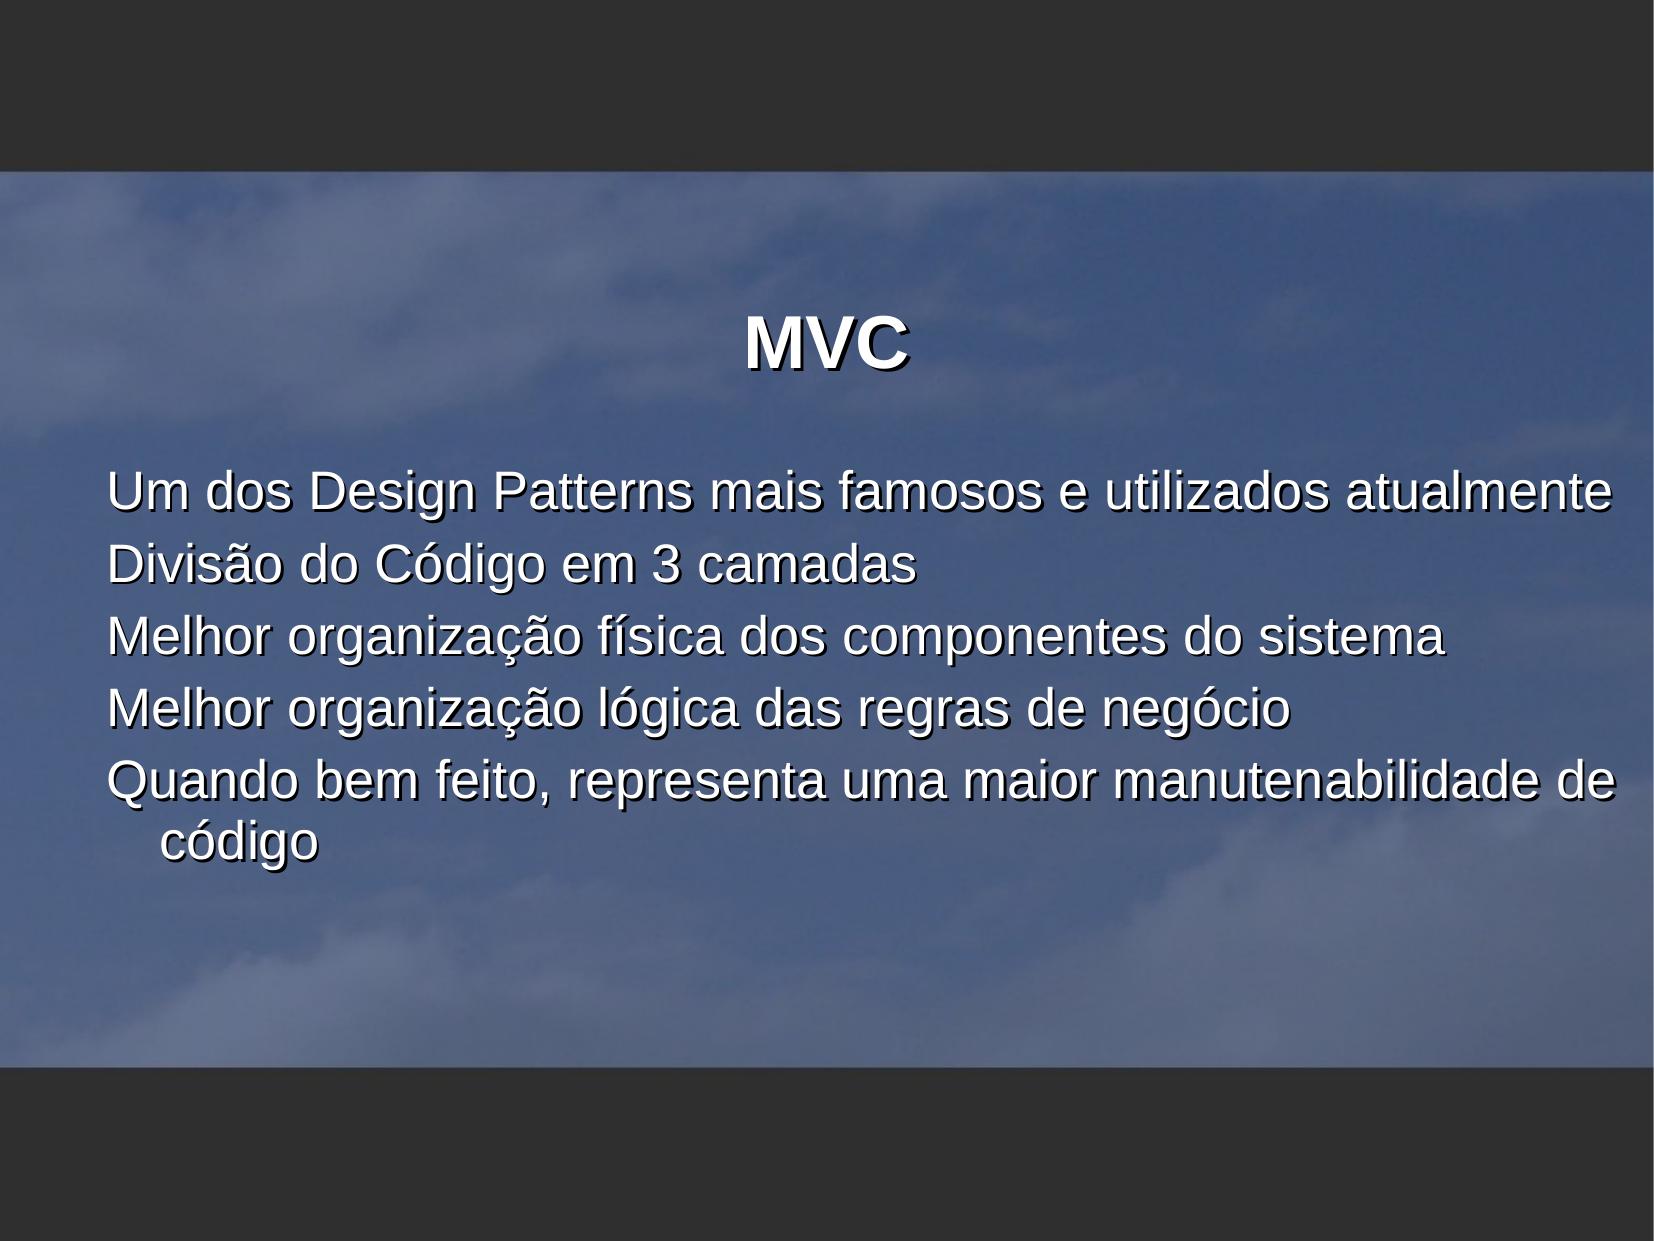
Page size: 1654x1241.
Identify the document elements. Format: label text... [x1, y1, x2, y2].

title MVC [88, 253, 1565, 432]
picture [0, 0, 1654, 1241]
list Um dos Design Patterns mais famosos e utilizados atualmente Divisão do Código em 3 camadas Melhor organização física dos componentes do sistema Melhor organização lógica das regras de negócio Quando bem feito, representa uma maior manutenabilidade de código [88, 460, 1625, 932]
